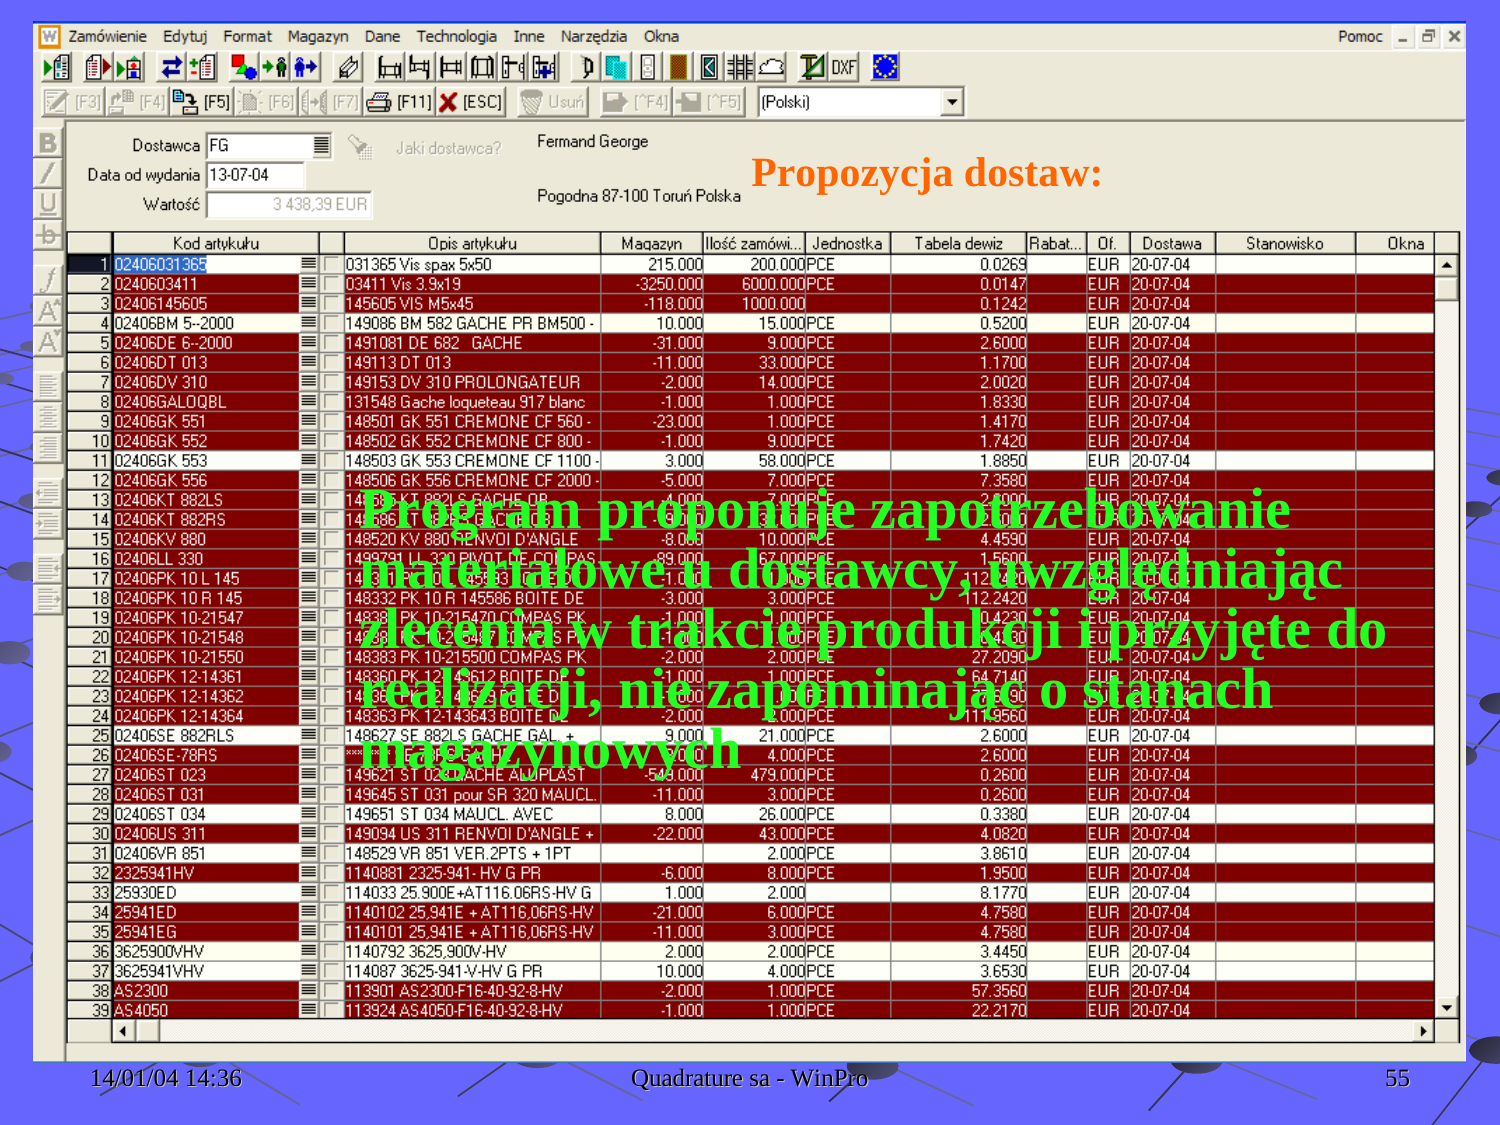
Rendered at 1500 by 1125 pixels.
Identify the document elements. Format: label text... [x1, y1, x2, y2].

text_box Propozycja dostaw: [751, 152, 1335, 196]
text_box Program proponuje zapotrzebowanie materiałowe u dostawcy, uwzględniając zlecenia w trakcie produkcji i przyjęte do realizacji, nie zapominając o stanach magazynowych [359, 480, 1407, 781]
picture [33, 21, 1466, 1063]
